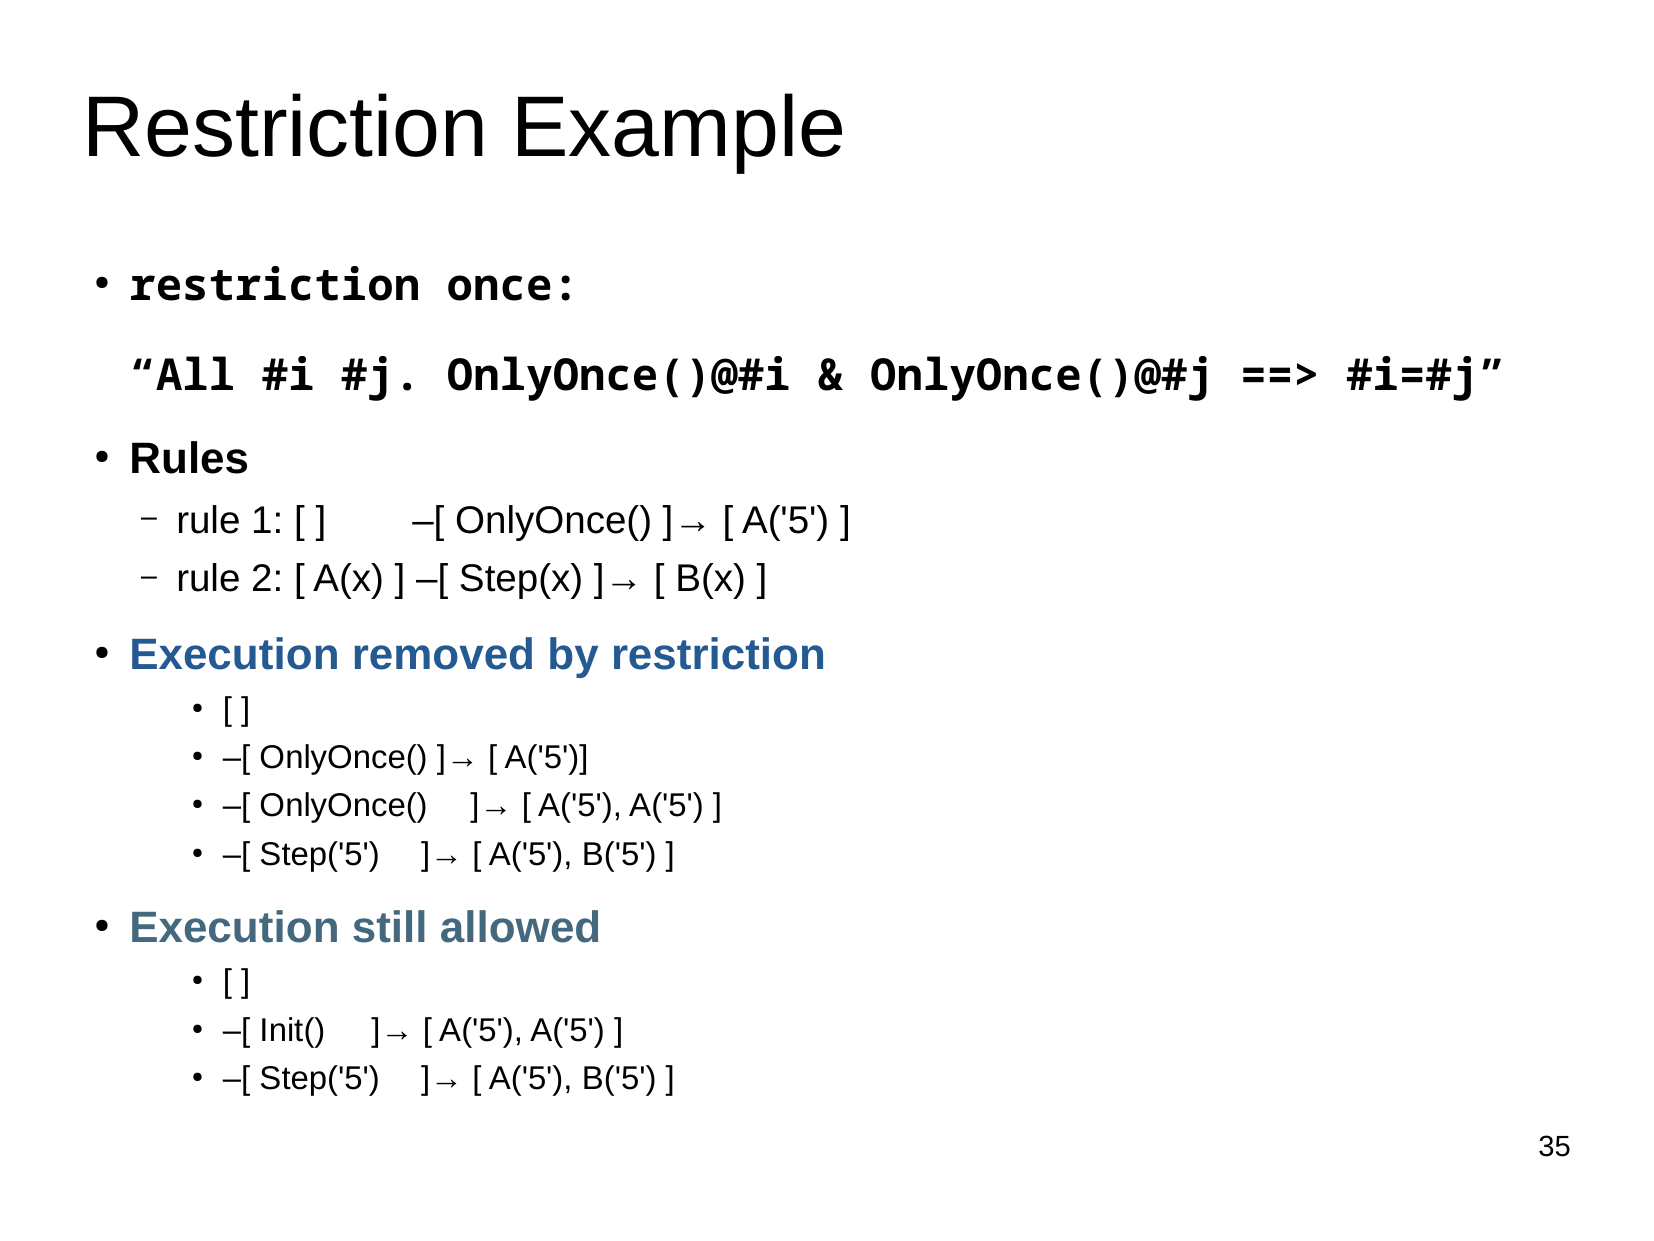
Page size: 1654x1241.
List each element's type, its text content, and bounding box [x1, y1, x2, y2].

list restriction once: “All #i #j. OnlyOnce()@#i & OnlyOnce()@#j ==> #i=#j” Rules rule 1: [ ] –[ OnlyOnce() ]→ [ A('5') ] rule 2: [ A(x) ] –[ Step(x) ]→ [ B(x) ] Execution removed by restriction [ ] –[ OnlyOnce() ]→ [ A('5')] –[ OnlyOnce() ]→ [ A('5'), A('5') ] –[ Step('5') ]→ [ A('5'), B('5') ] Execution still allowed [ ] –[ Init() ]→ [ A('5'), A('5') ] –[ Step('5') ]→ [ A('5'), B('5') ] [82, 253, 1571, 1118]
title Restriction Example [82, 49, 1571, 204]
